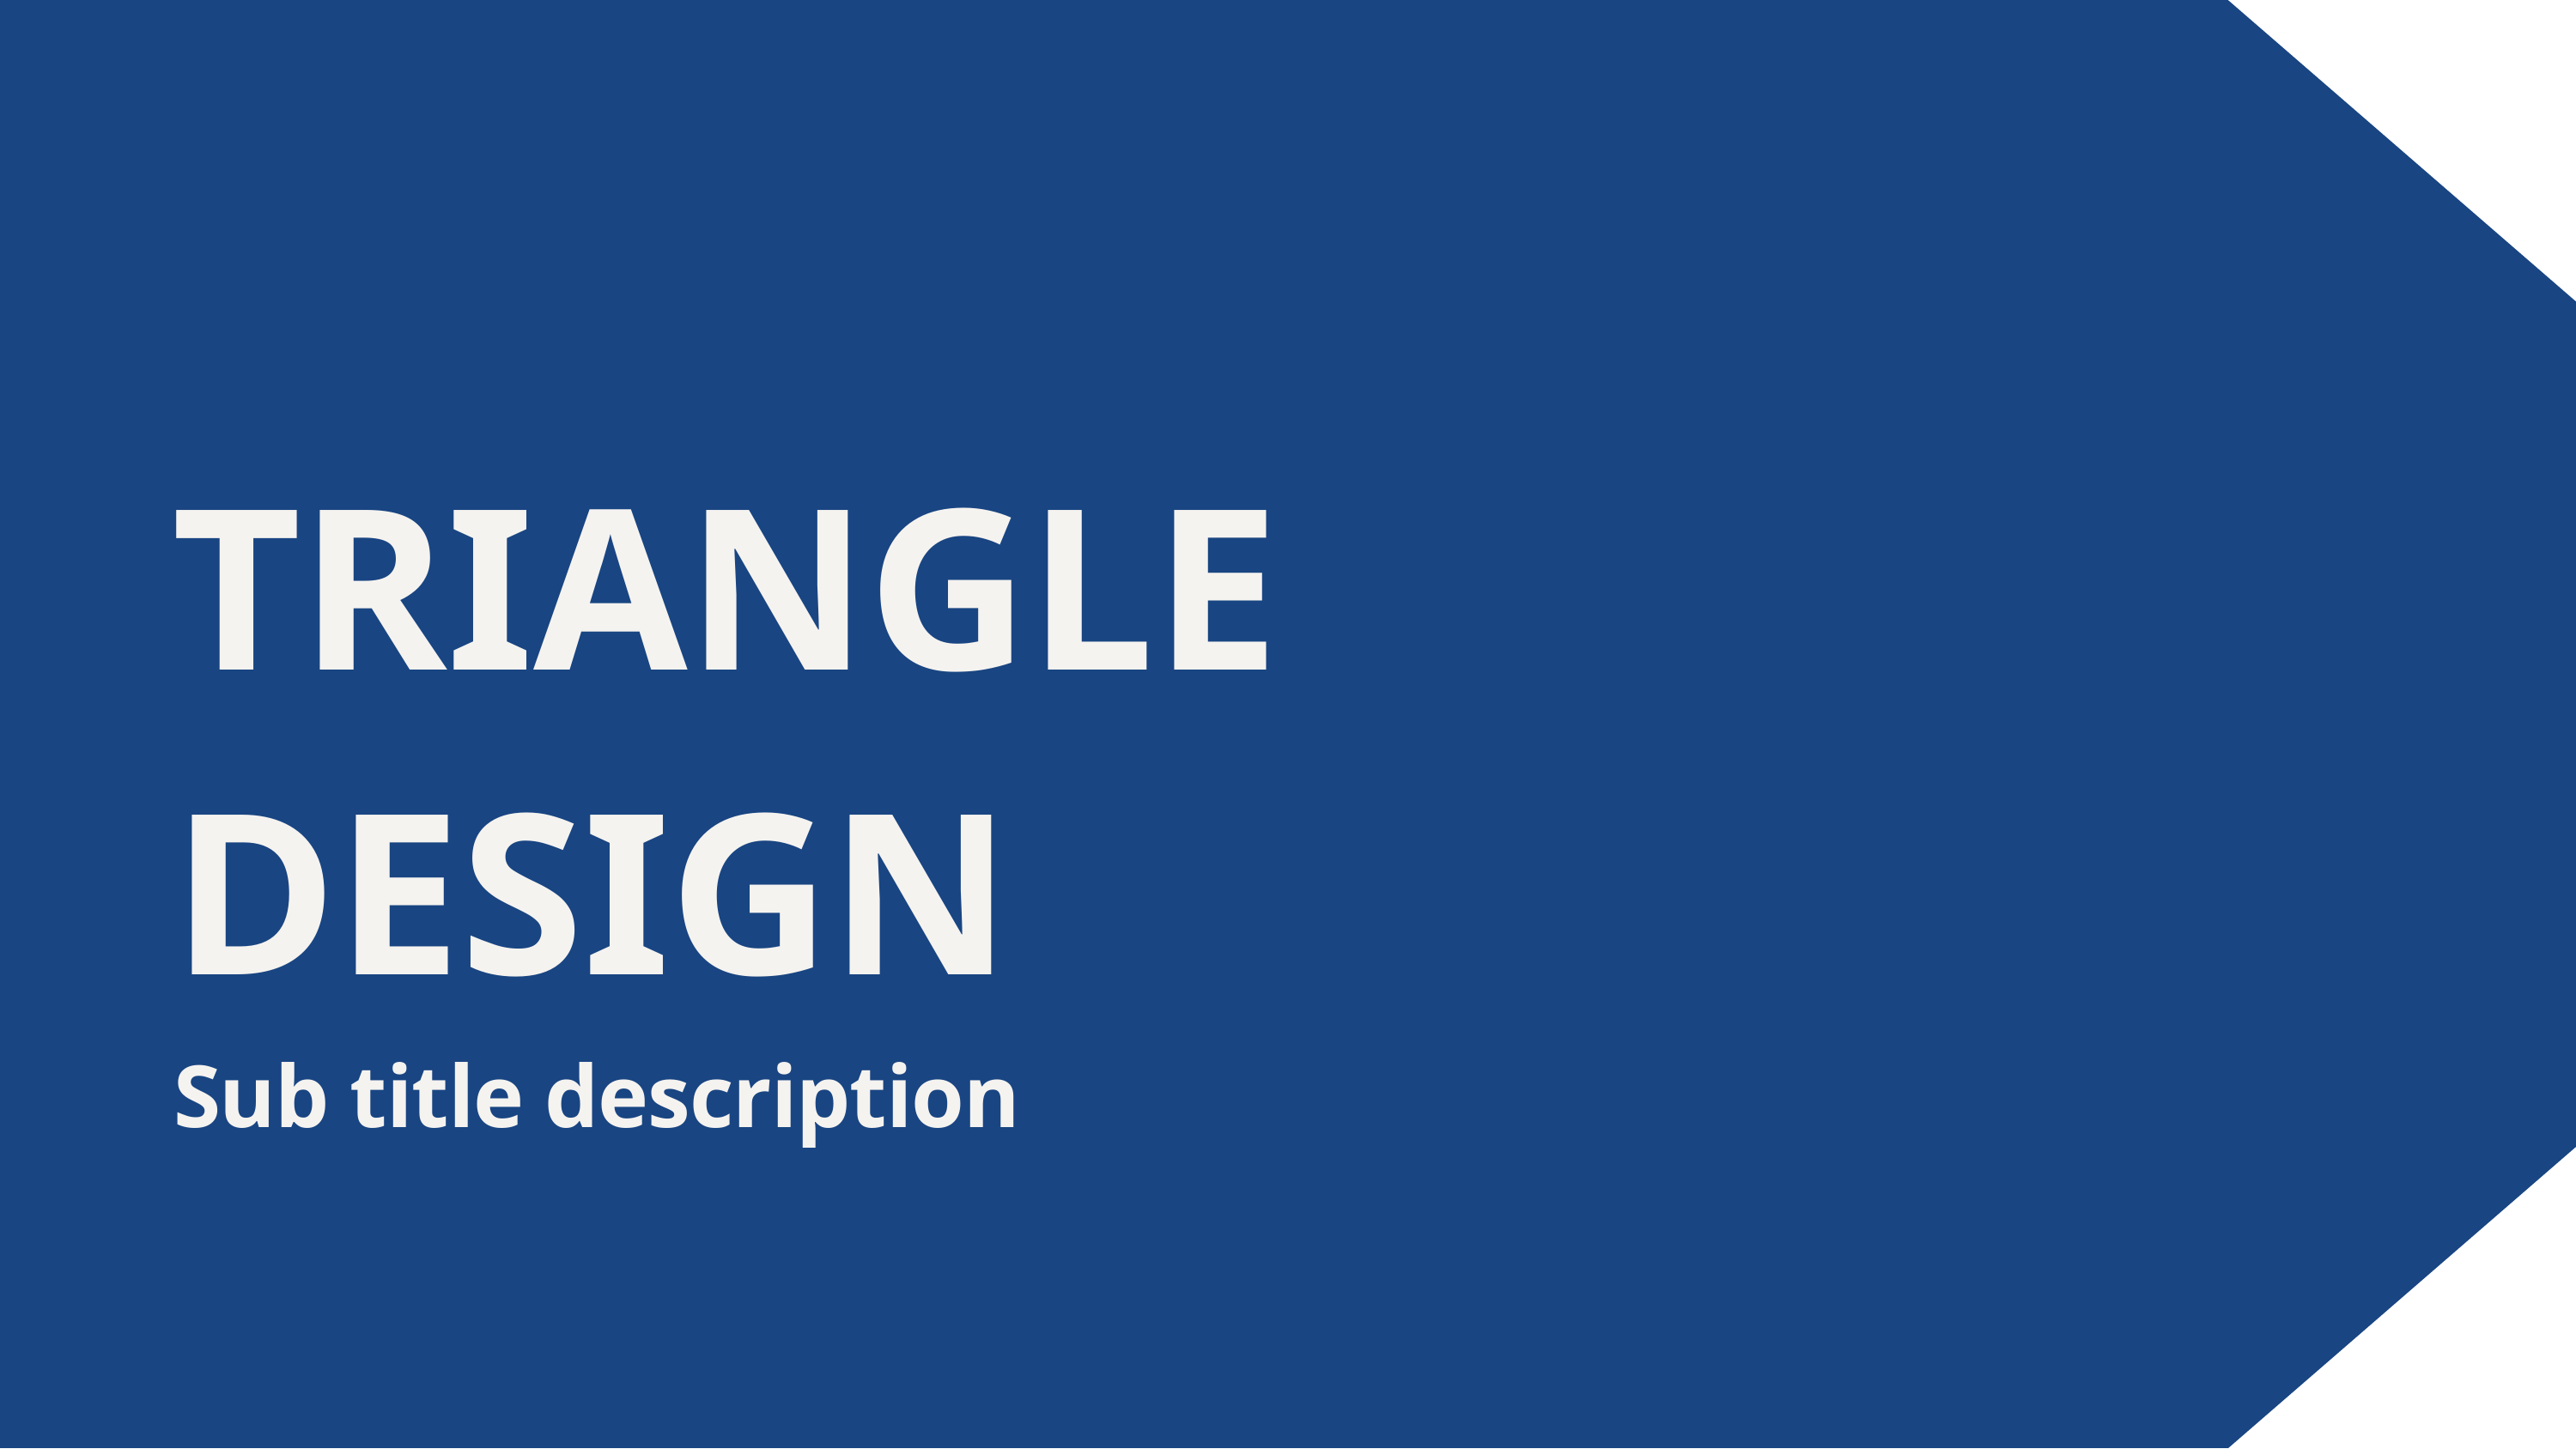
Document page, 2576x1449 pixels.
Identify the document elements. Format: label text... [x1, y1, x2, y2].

title TRIANGLE DESIGN [172, 429, 1858, 968]
text_box Sub title description [161, 1030, 2093, 1276]
text_box [2227, 1147, 2576, 1449]
text_box [2227, 0, 2576, 301]
